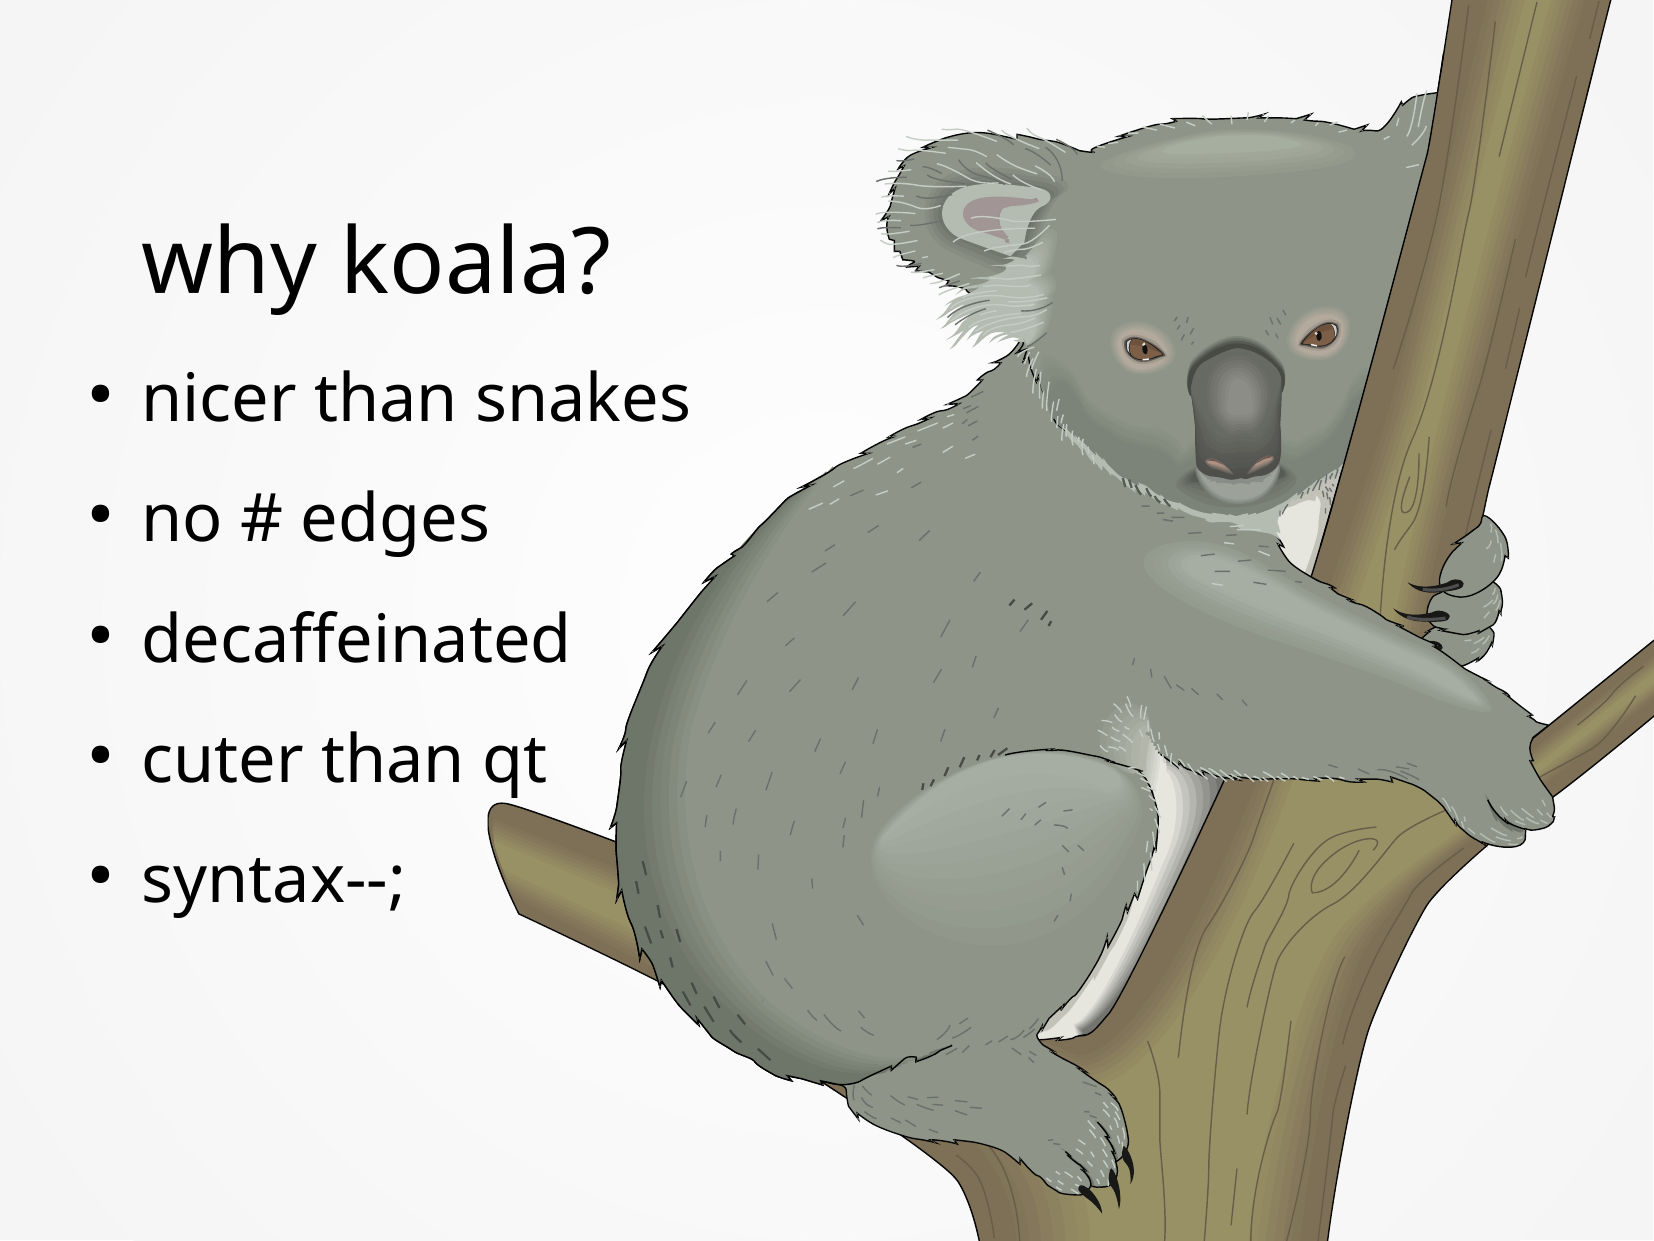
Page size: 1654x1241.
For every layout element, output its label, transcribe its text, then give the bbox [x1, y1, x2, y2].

list why koala? nicer than snakes no # edges decaffeinated cuter than qt syntax--; [70, 195, 798, 1015]
picture [487, 0, 1654, 1241]
